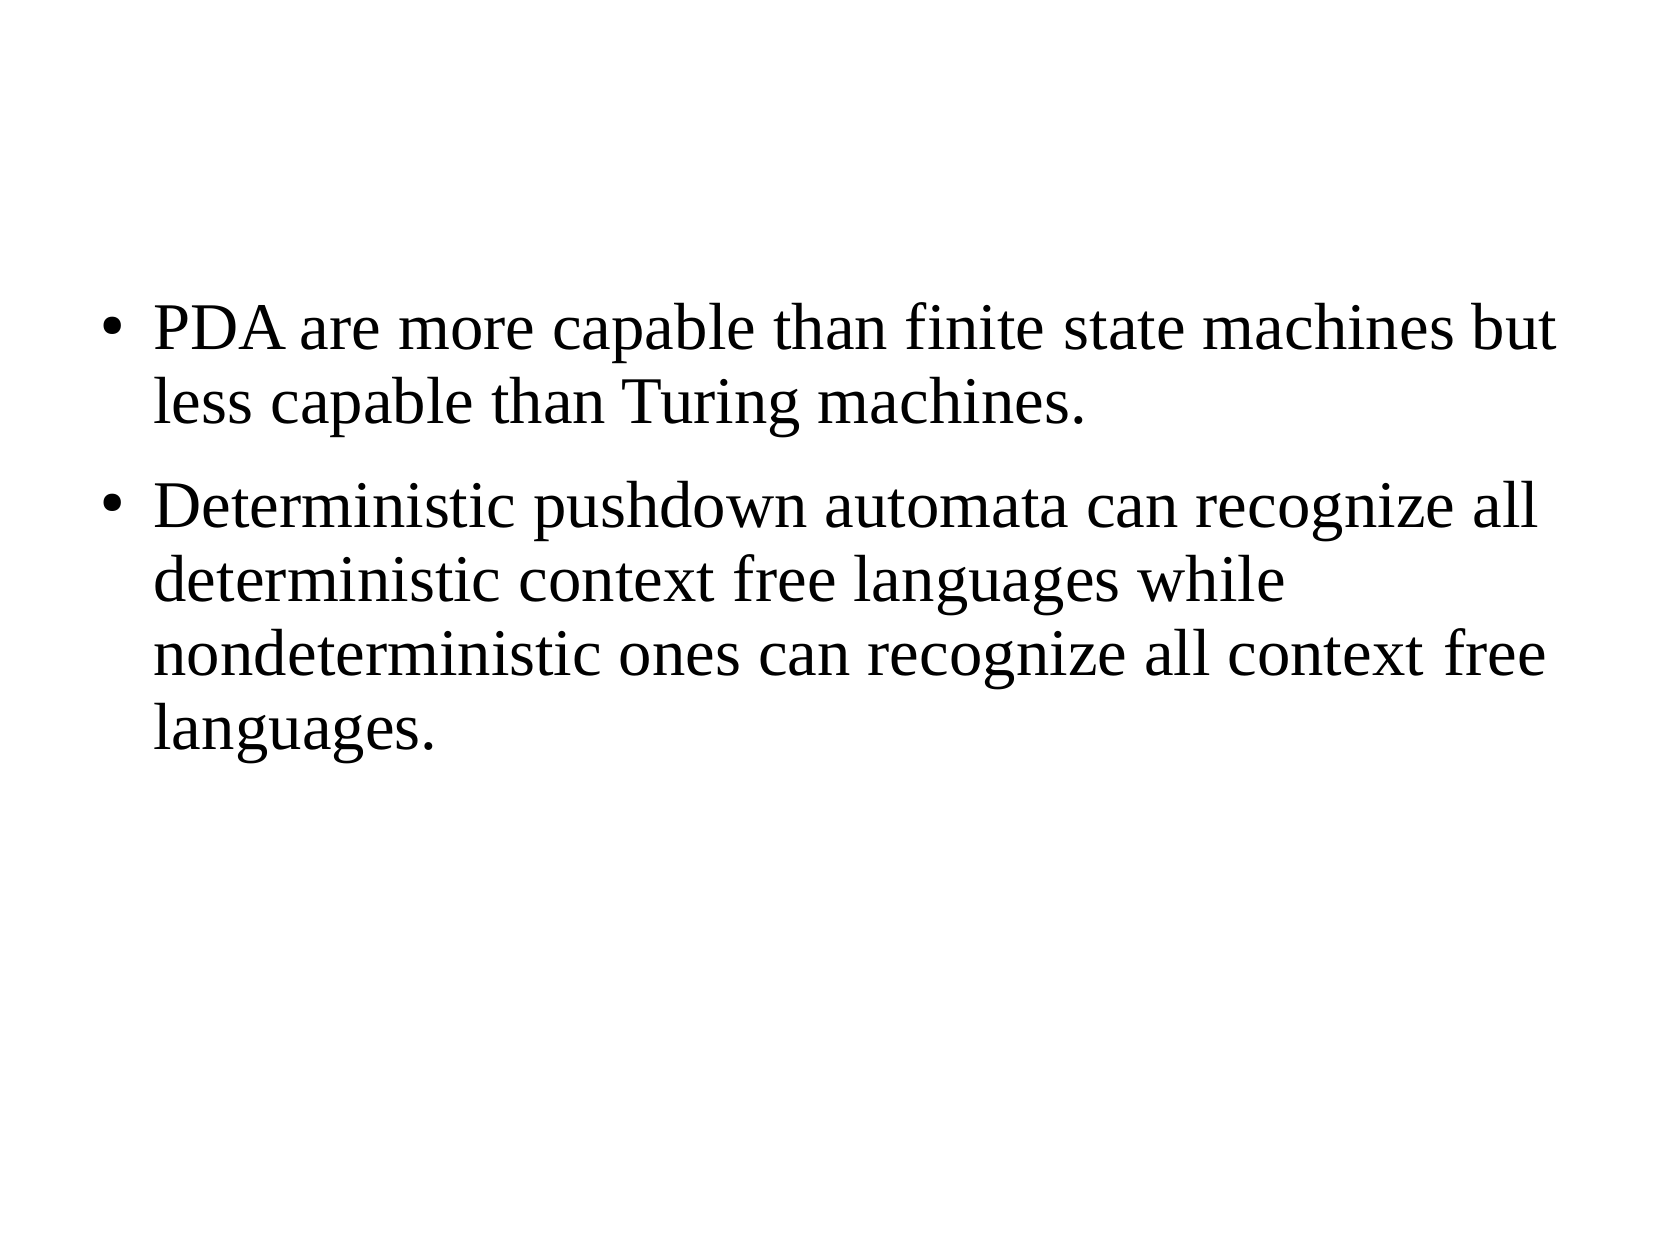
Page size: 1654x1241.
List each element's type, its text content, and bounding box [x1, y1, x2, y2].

list PDA are more capable than finite­ state machines but less capable than Turing machines. Deterministic pushdown automata can recognize all deterministic context­ free languages while nondeterministic ones can recognize all context­ free languages. [82, 290, 1571, 1010]
